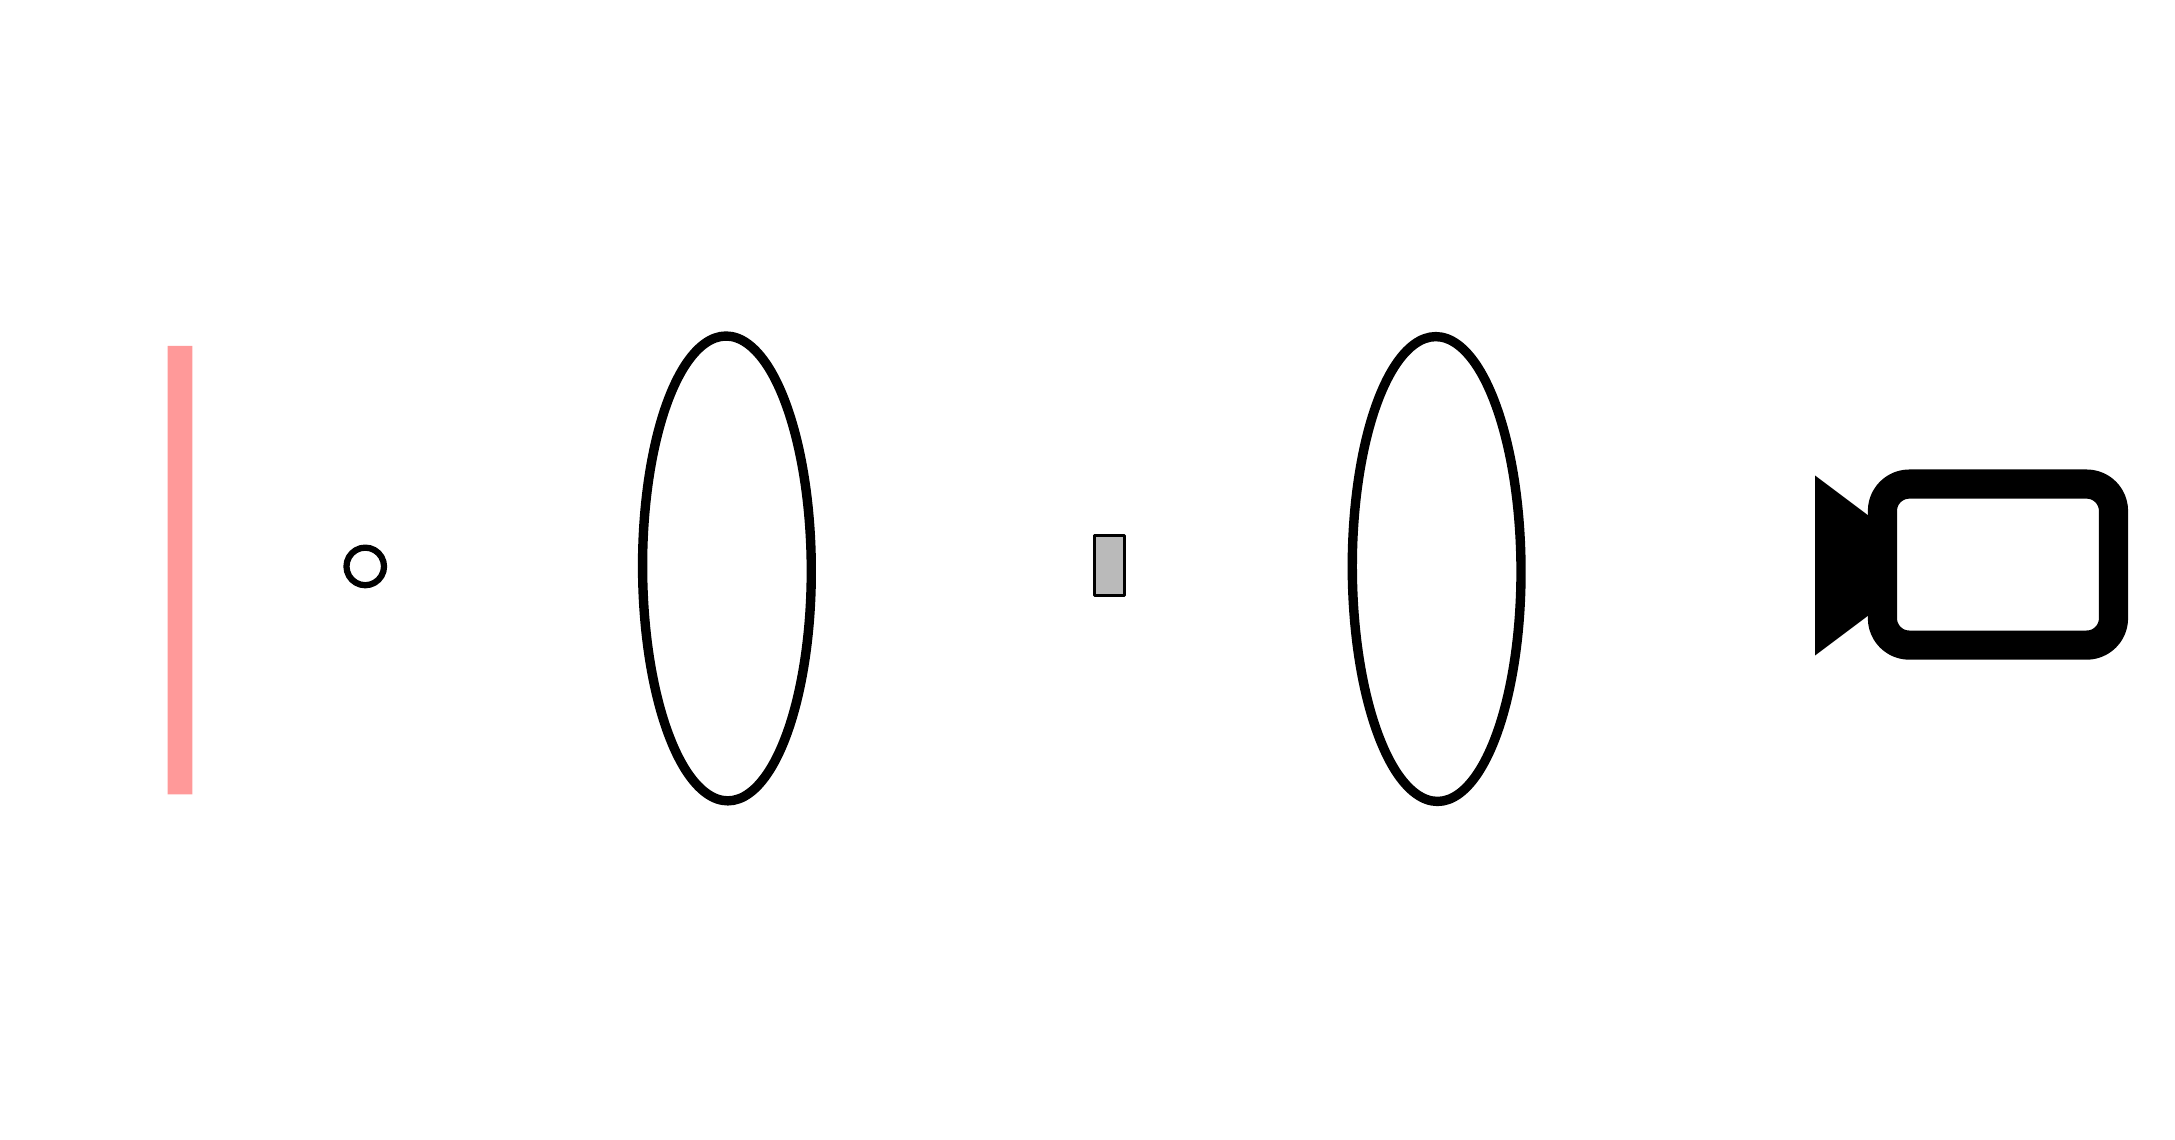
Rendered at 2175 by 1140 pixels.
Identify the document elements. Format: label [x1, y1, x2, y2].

text_box [1094, 535, 1125, 596]
text_box [1882, 484, 2114, 646]
text_box [1352, 336, 1522, 802]
text_box [642, 336, 812, 801]
text_box [1815, 475, 1876, 656]
